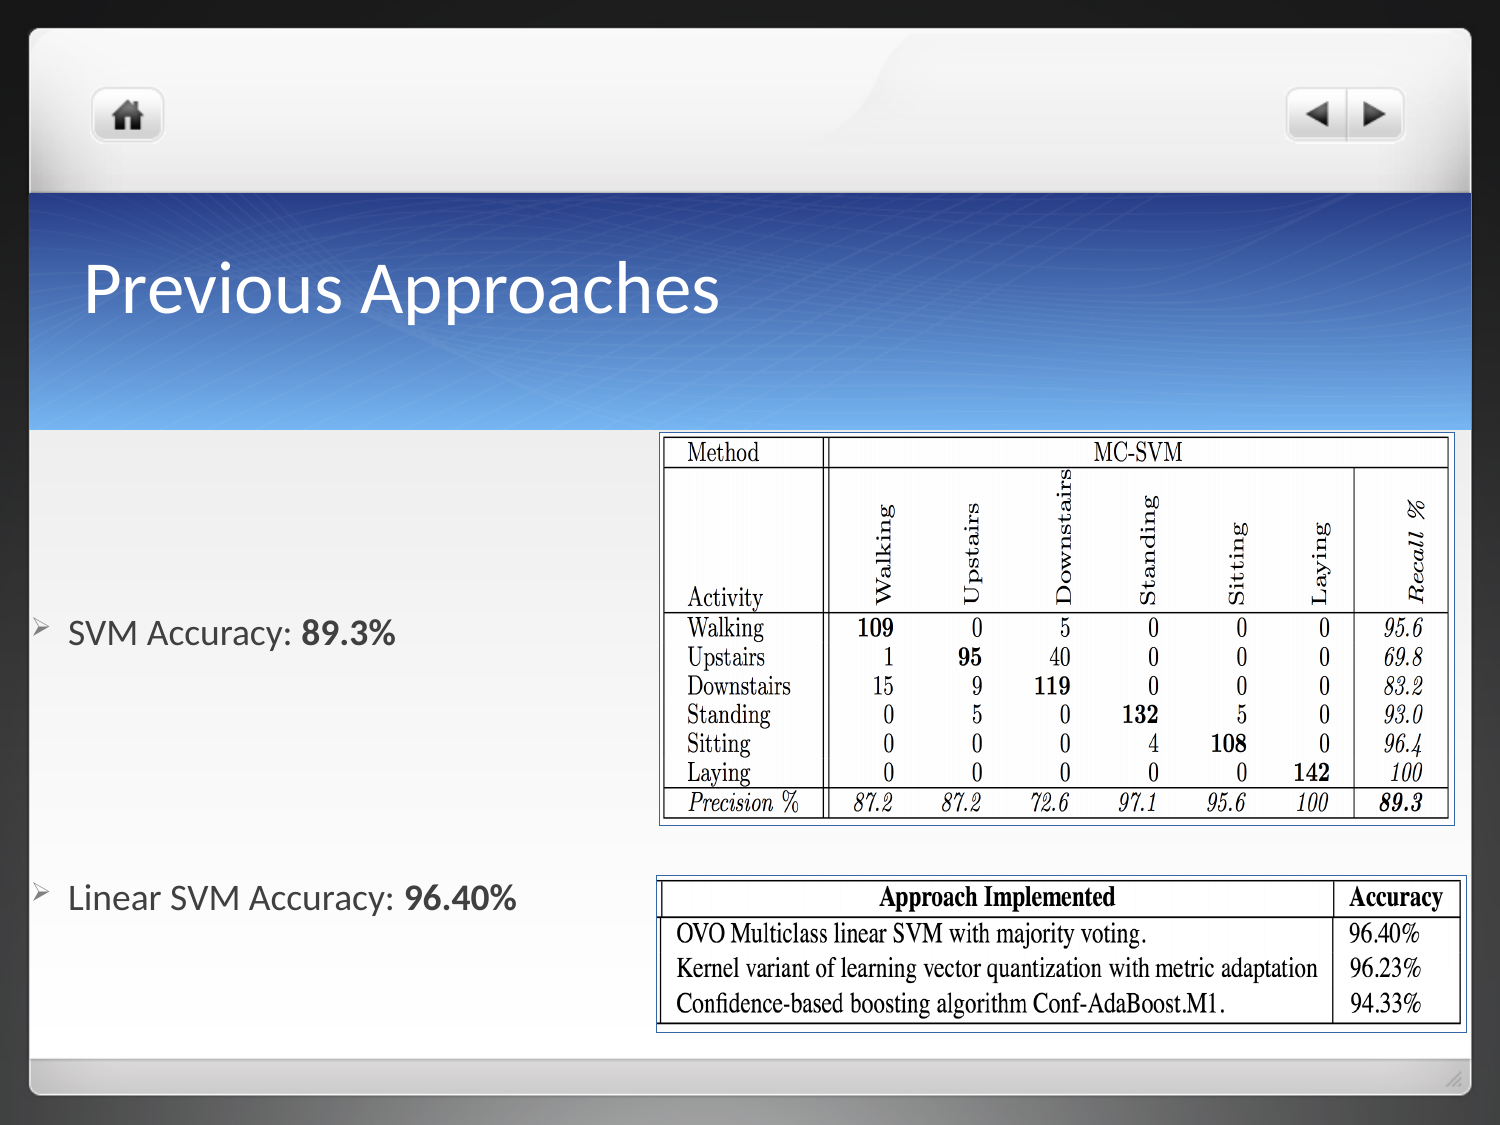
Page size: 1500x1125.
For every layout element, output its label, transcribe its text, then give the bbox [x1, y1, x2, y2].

title Previous Approaches [68, 238, 1432, 427]
picture [0, 0, 1500, 1125]
text_box SVM Accuracy: 89.3% Linear SVM Accuracy: 96.40% [15, 600, 733, 953]
